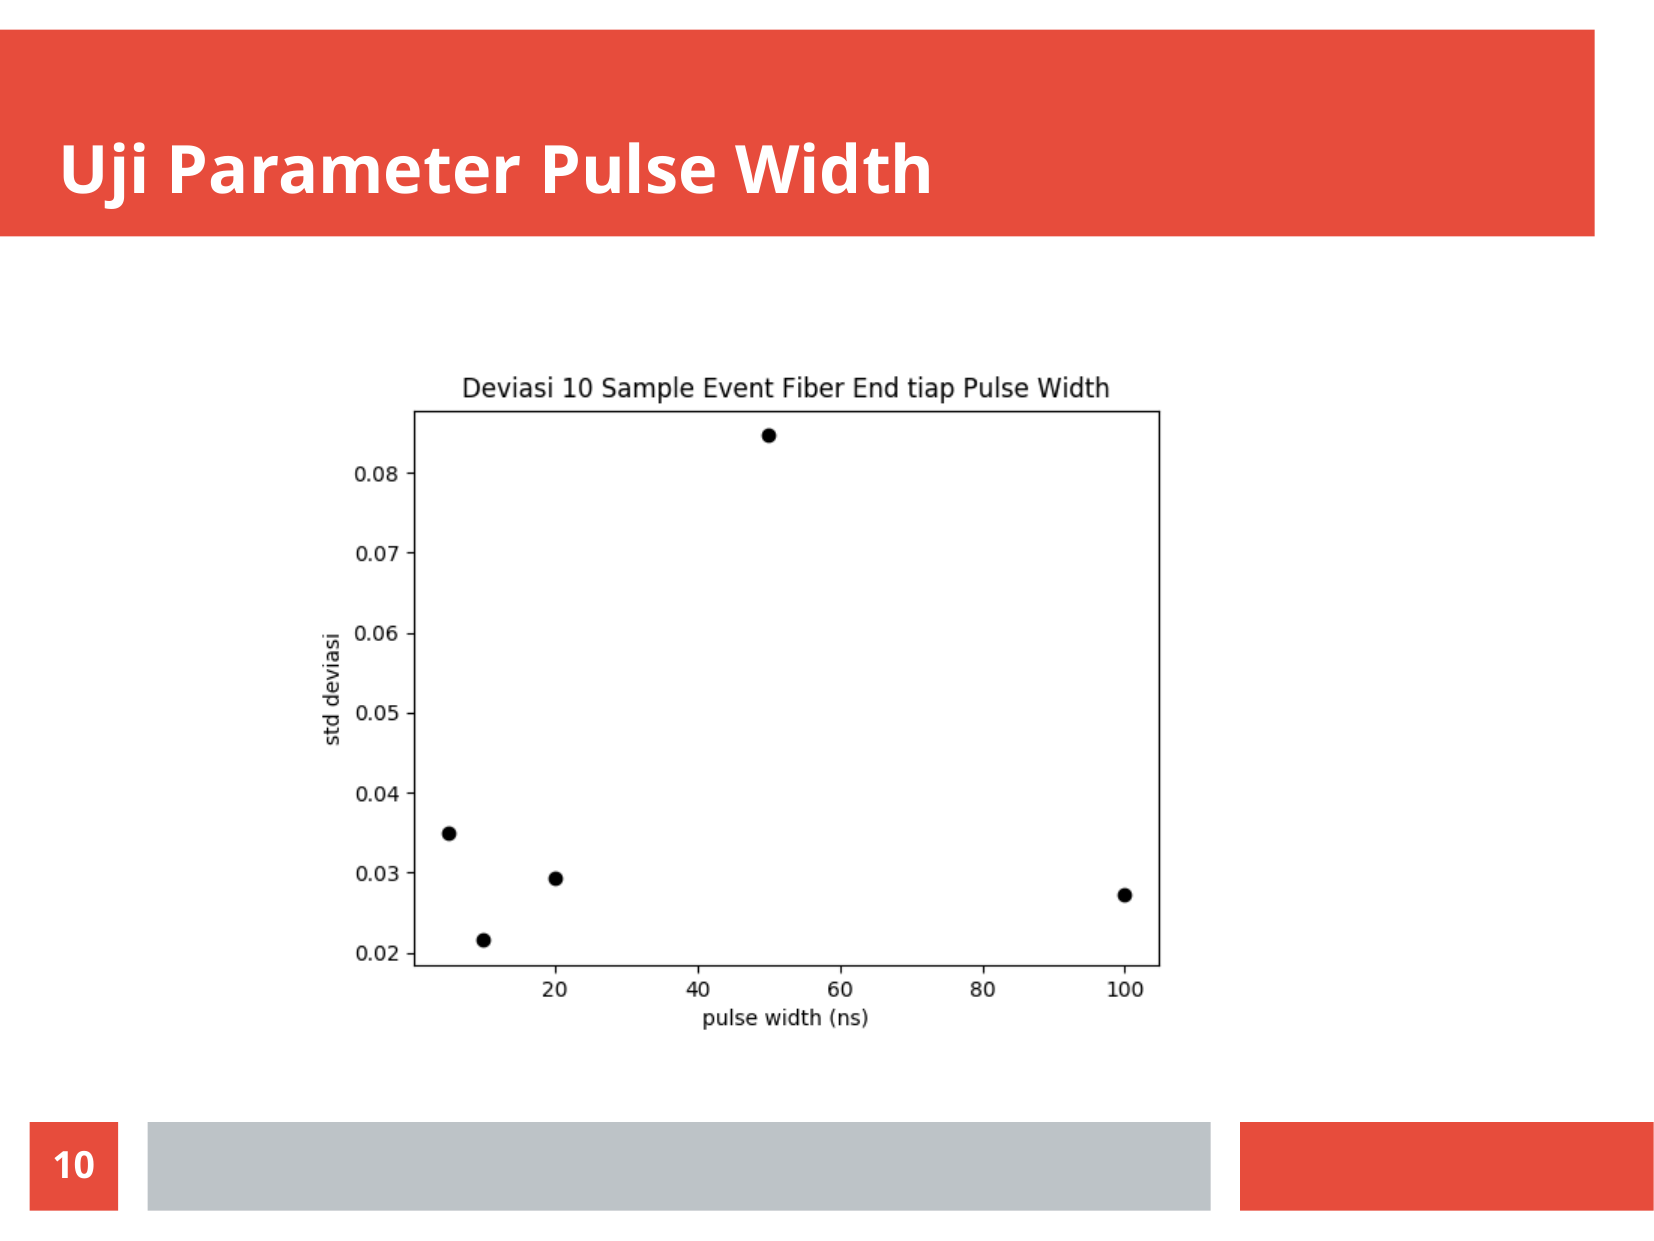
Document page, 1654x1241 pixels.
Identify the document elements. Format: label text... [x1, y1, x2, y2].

text_box [29, 1122, 119, 1211]
picture [294, 324, 1255, 1045]
title Uji Parameter Pulse Width [59, 59, 1595, 207]
